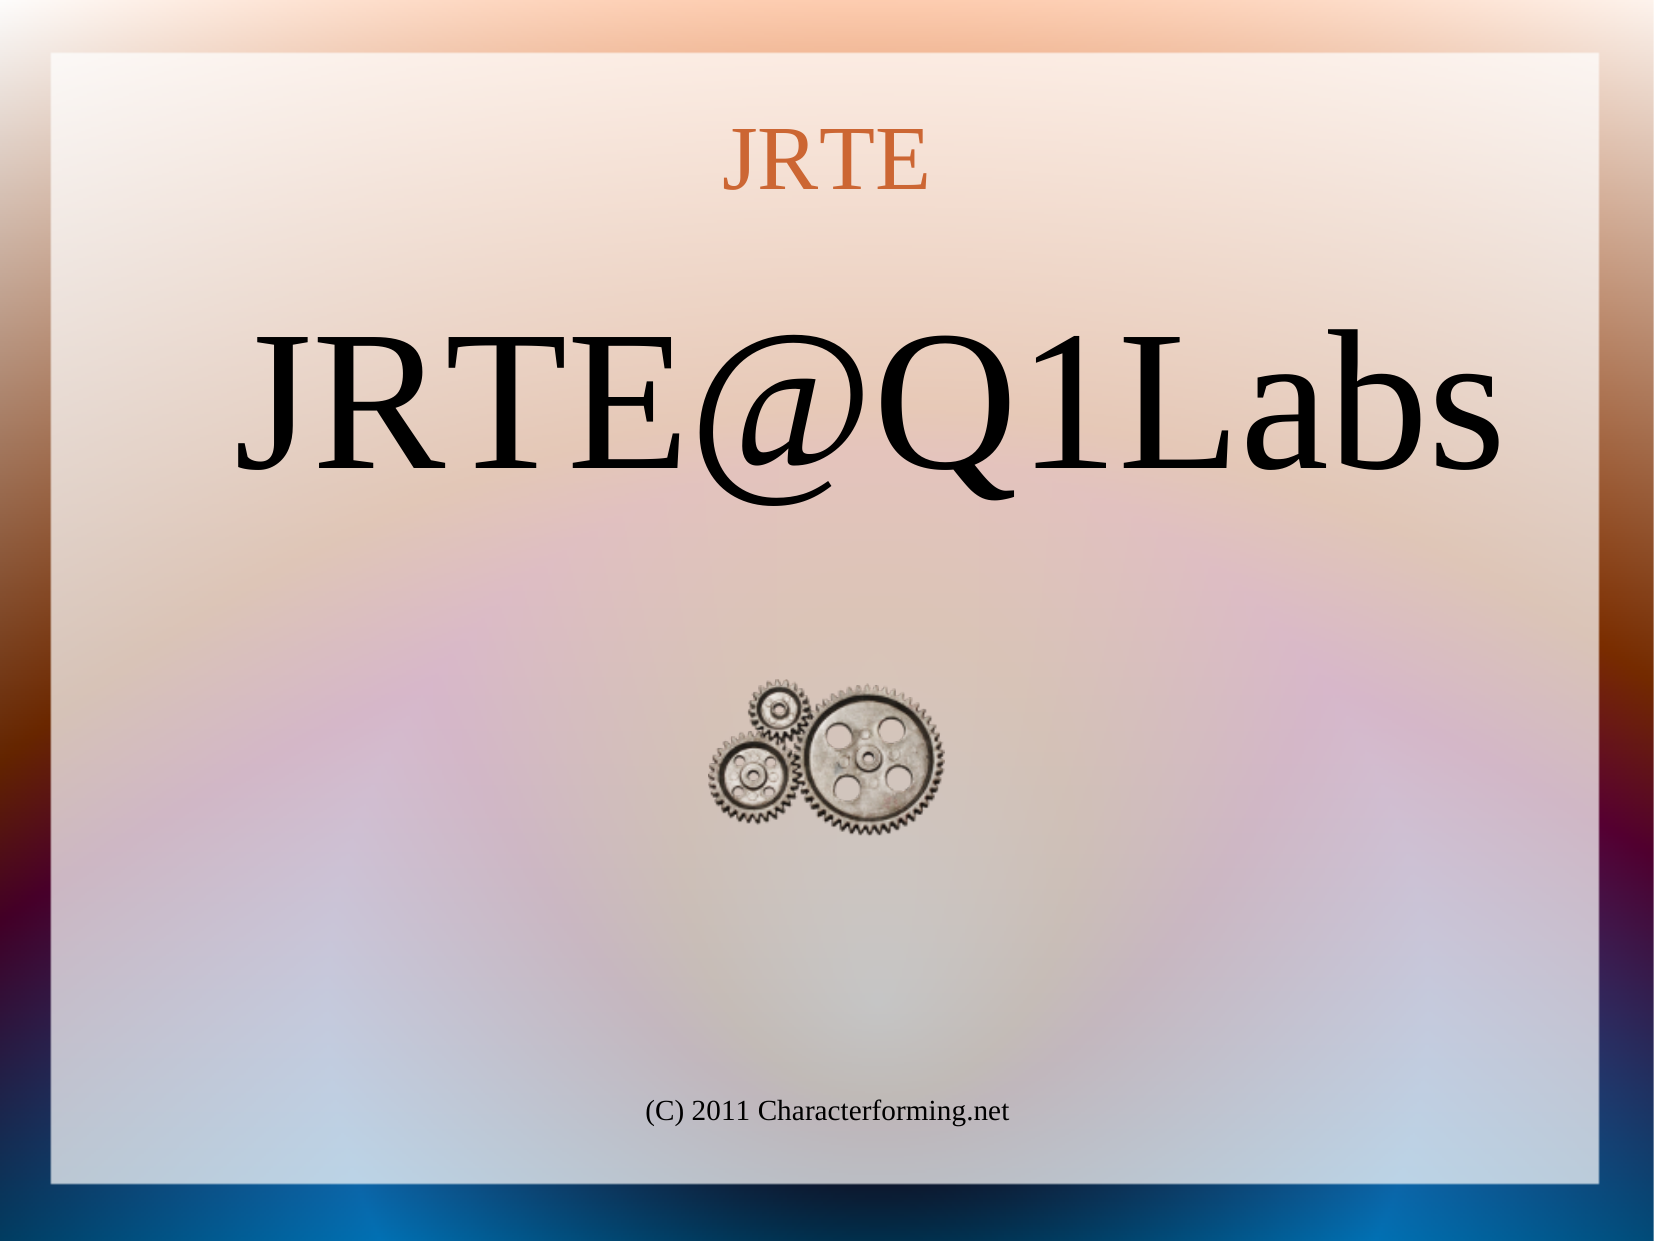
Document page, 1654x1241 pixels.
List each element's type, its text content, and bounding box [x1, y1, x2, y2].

picture [0, 0, 1654, 1241]
list JRTE@Q1Labs [82, 290, 1571, 1094]
title JRTE [82, 62, 1571, 256]
